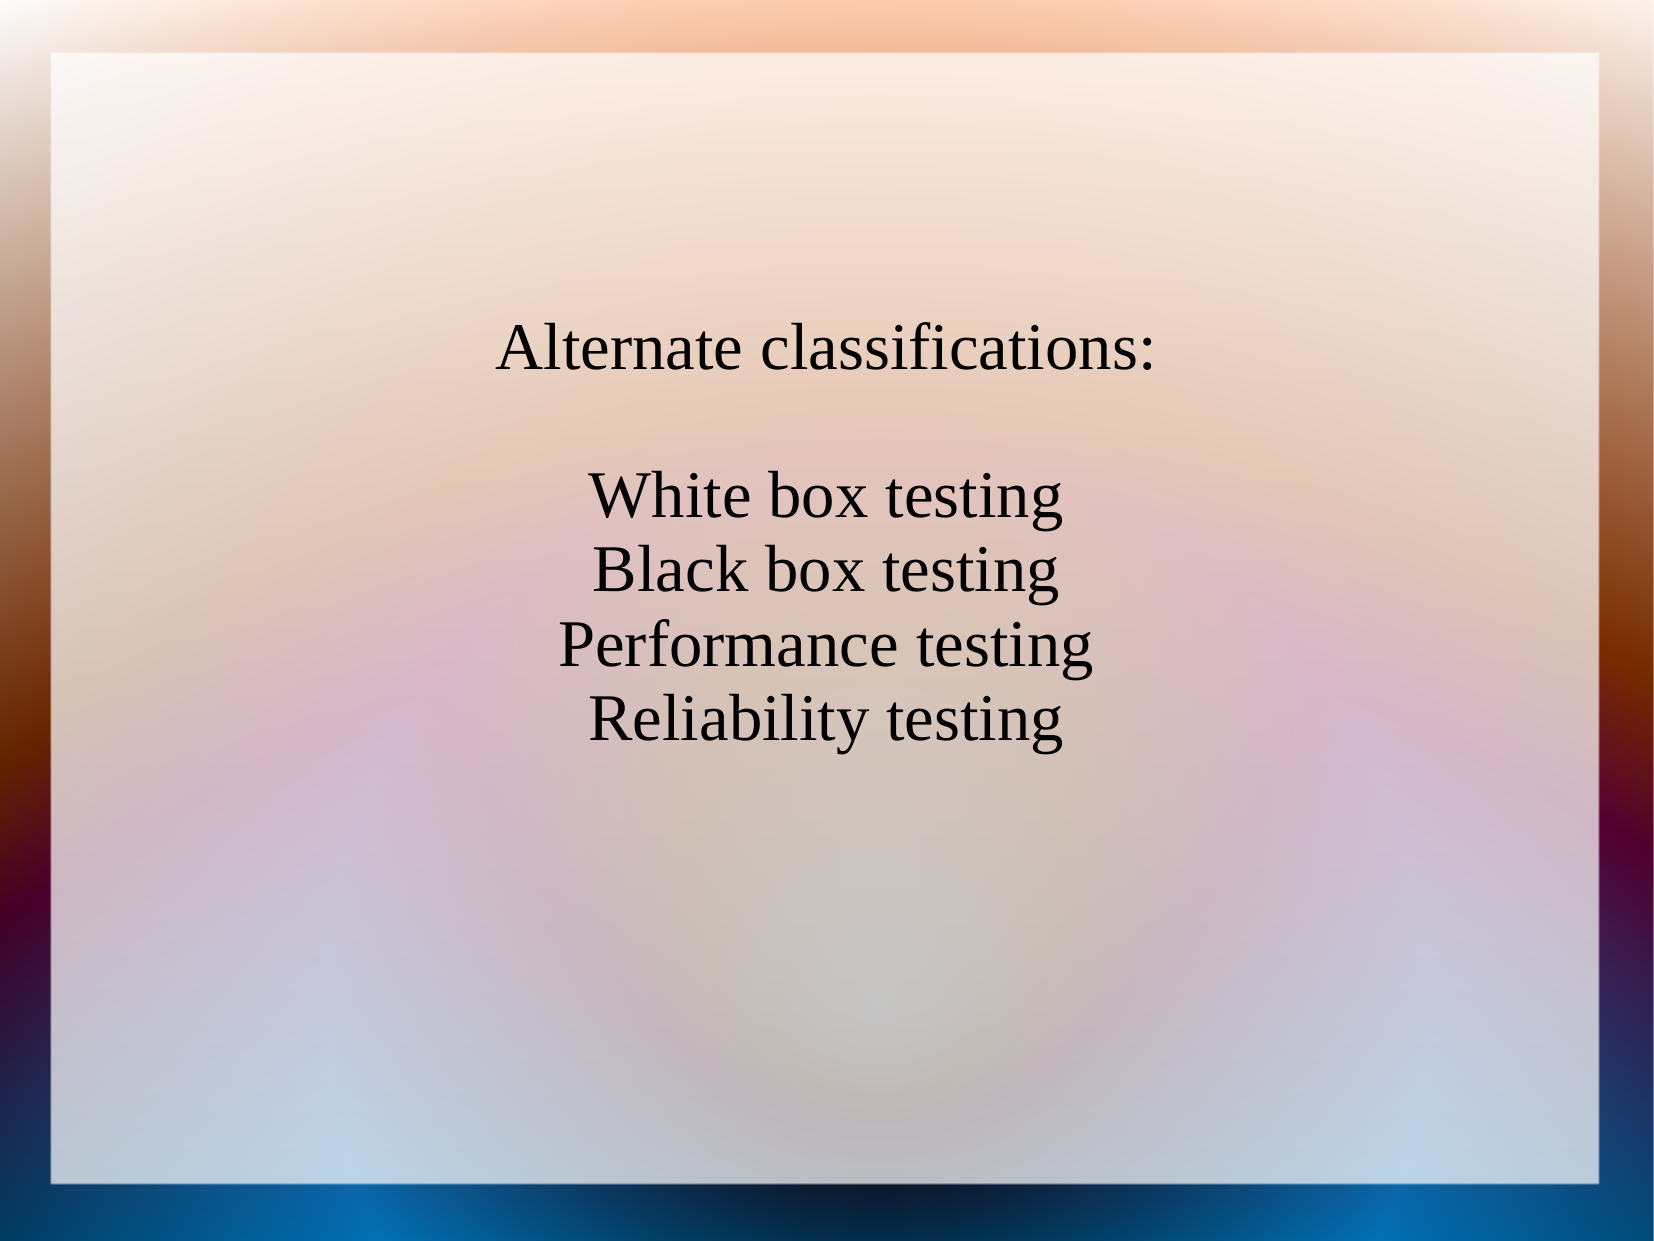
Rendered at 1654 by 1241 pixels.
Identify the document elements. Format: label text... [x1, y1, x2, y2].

subtitle Alternate classifications: White box testing Black box testing Performance testing Reliability testing [82, 55, 1571, 1010]
picture [0, 0, 1654, 1241]
